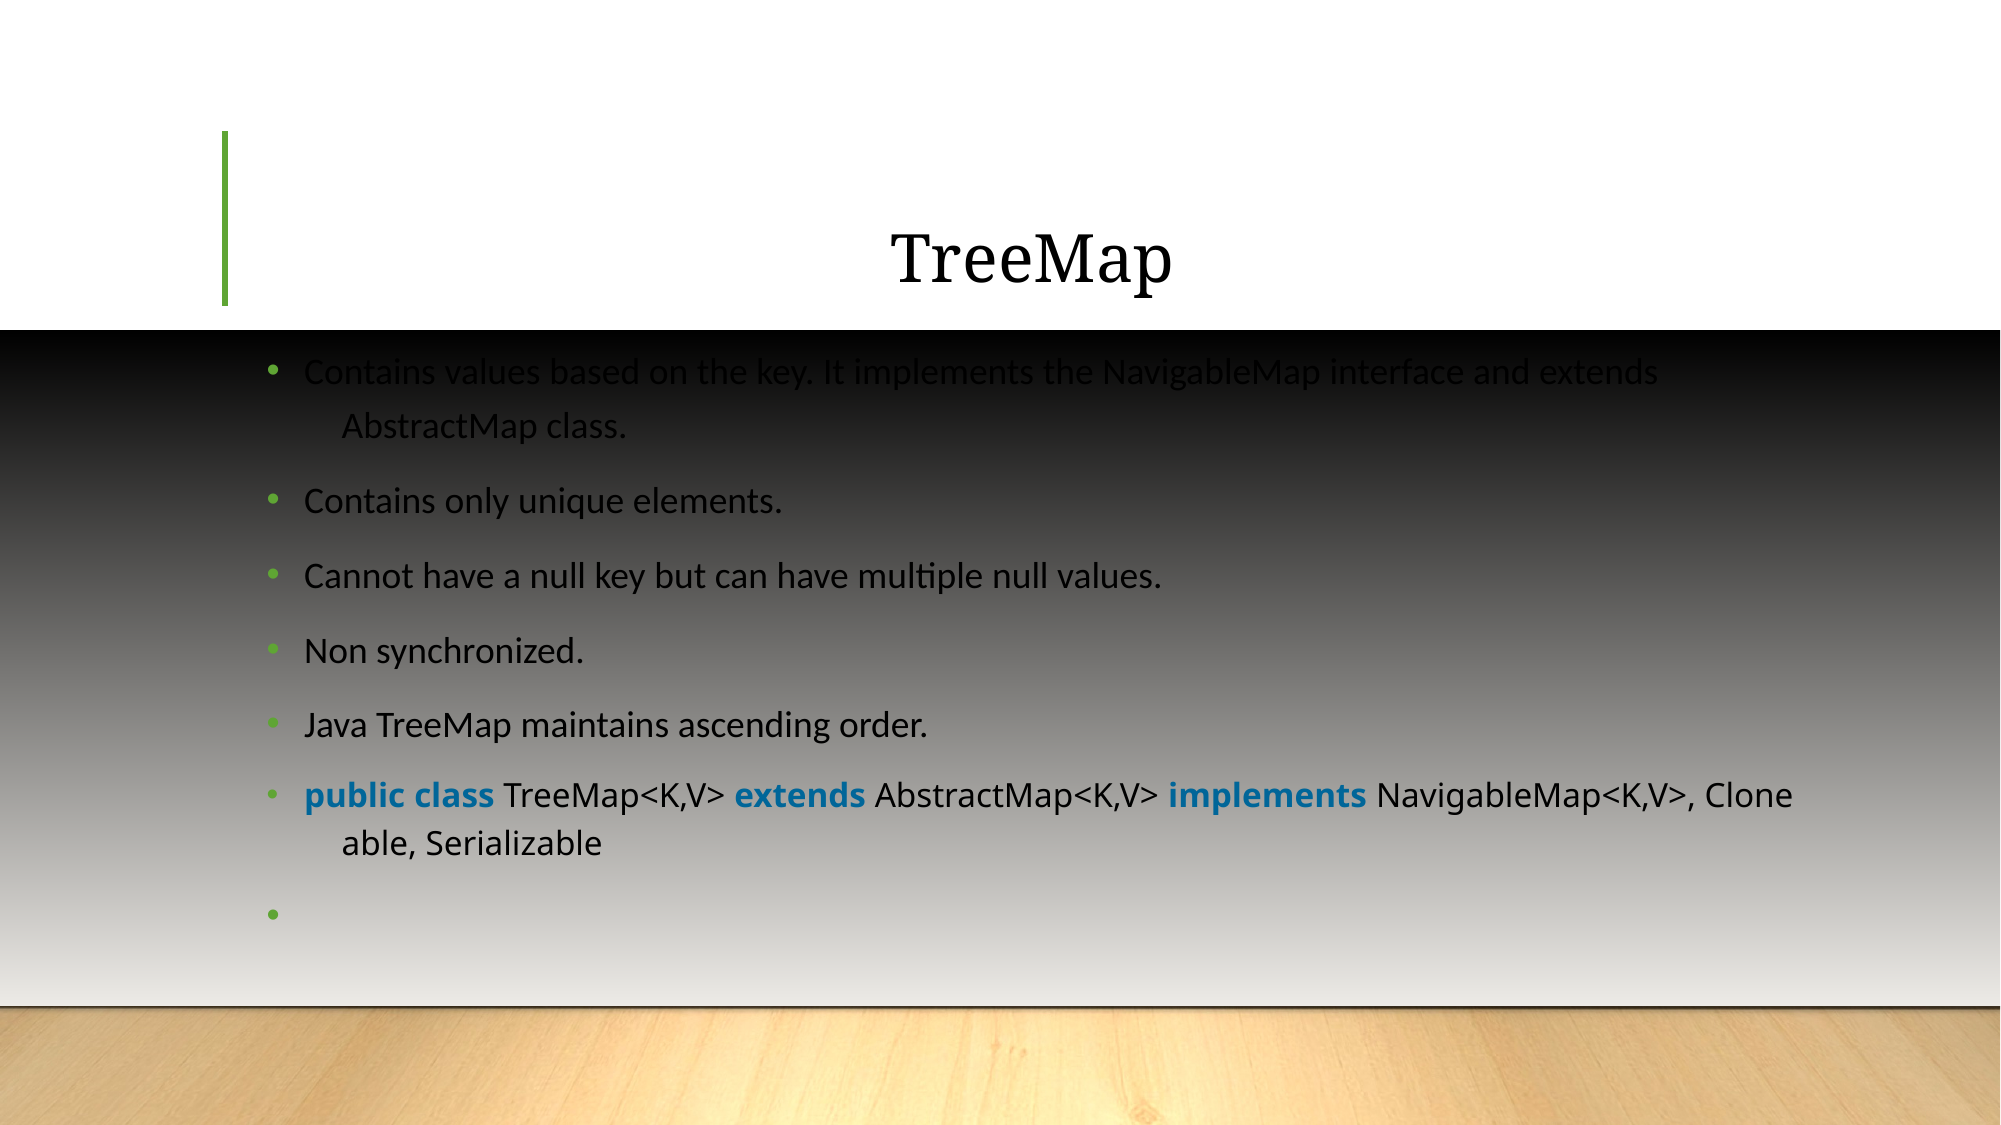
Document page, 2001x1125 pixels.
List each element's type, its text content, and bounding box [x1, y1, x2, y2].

title TreeMap [251, 131, 1814, 305]
list Contains values based on the key. It implements the NavigableMap interface and extends AbstractMap class. Contains only unique elements. Cannot have a null key but can have multiple null values. Non synchronized. Java TreeMap maintains ascending order. public class TreeMap<K,V> extends AbstractMap<K,V> implements NavigableMap<K,V>, Cloneable, Serializable [251, 330, 1814, 897]
